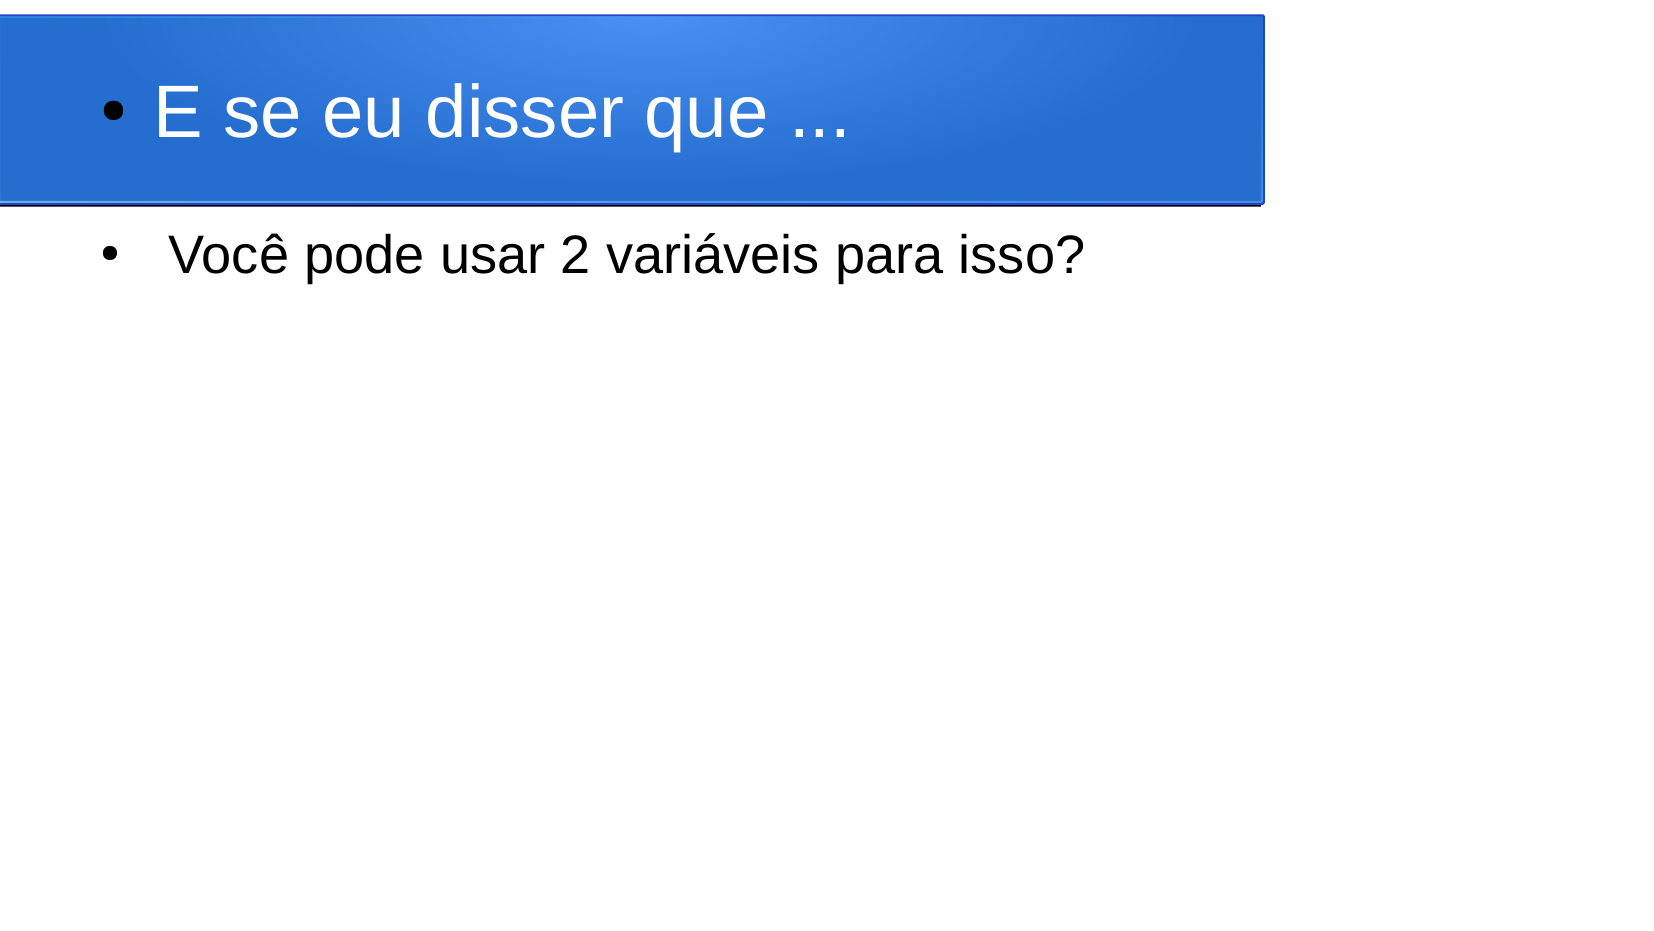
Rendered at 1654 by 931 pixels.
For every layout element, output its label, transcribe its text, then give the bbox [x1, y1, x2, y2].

title E se eu disser que ... [82, 35, 1235, 189]
list Você pode usar 2 variáveis para isso? [82, 224, 1571, 764]
